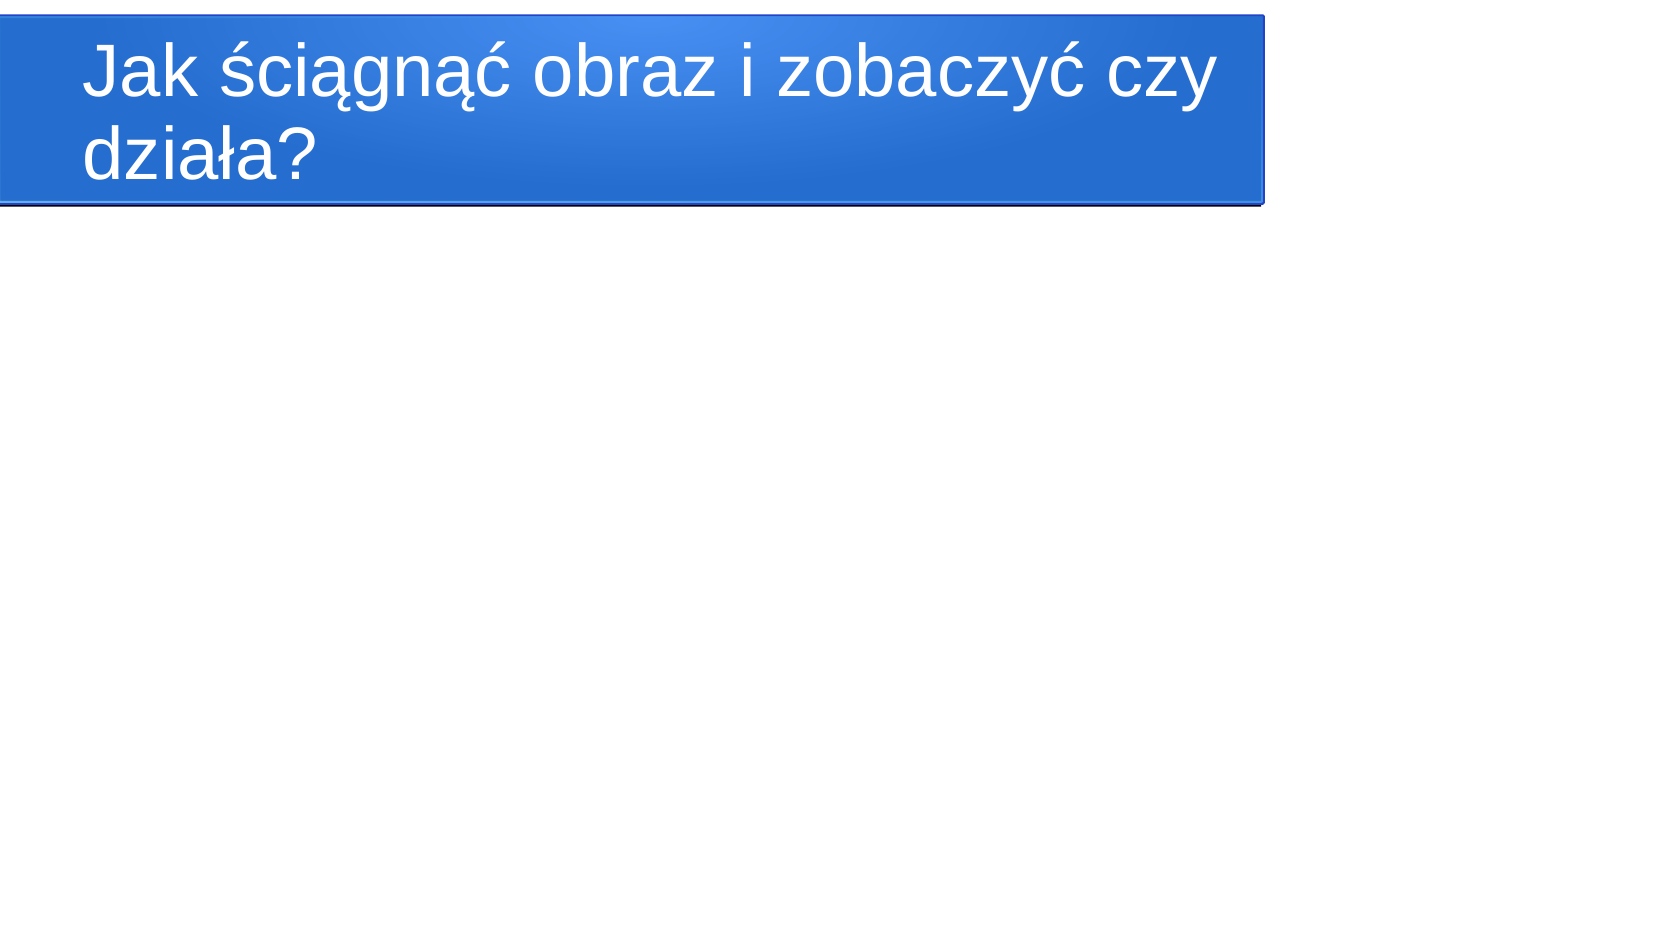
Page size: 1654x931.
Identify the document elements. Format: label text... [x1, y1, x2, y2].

title Jak ściągnąć obraz i zobaczyć czy działa? [82, 29, 1235, 196]
